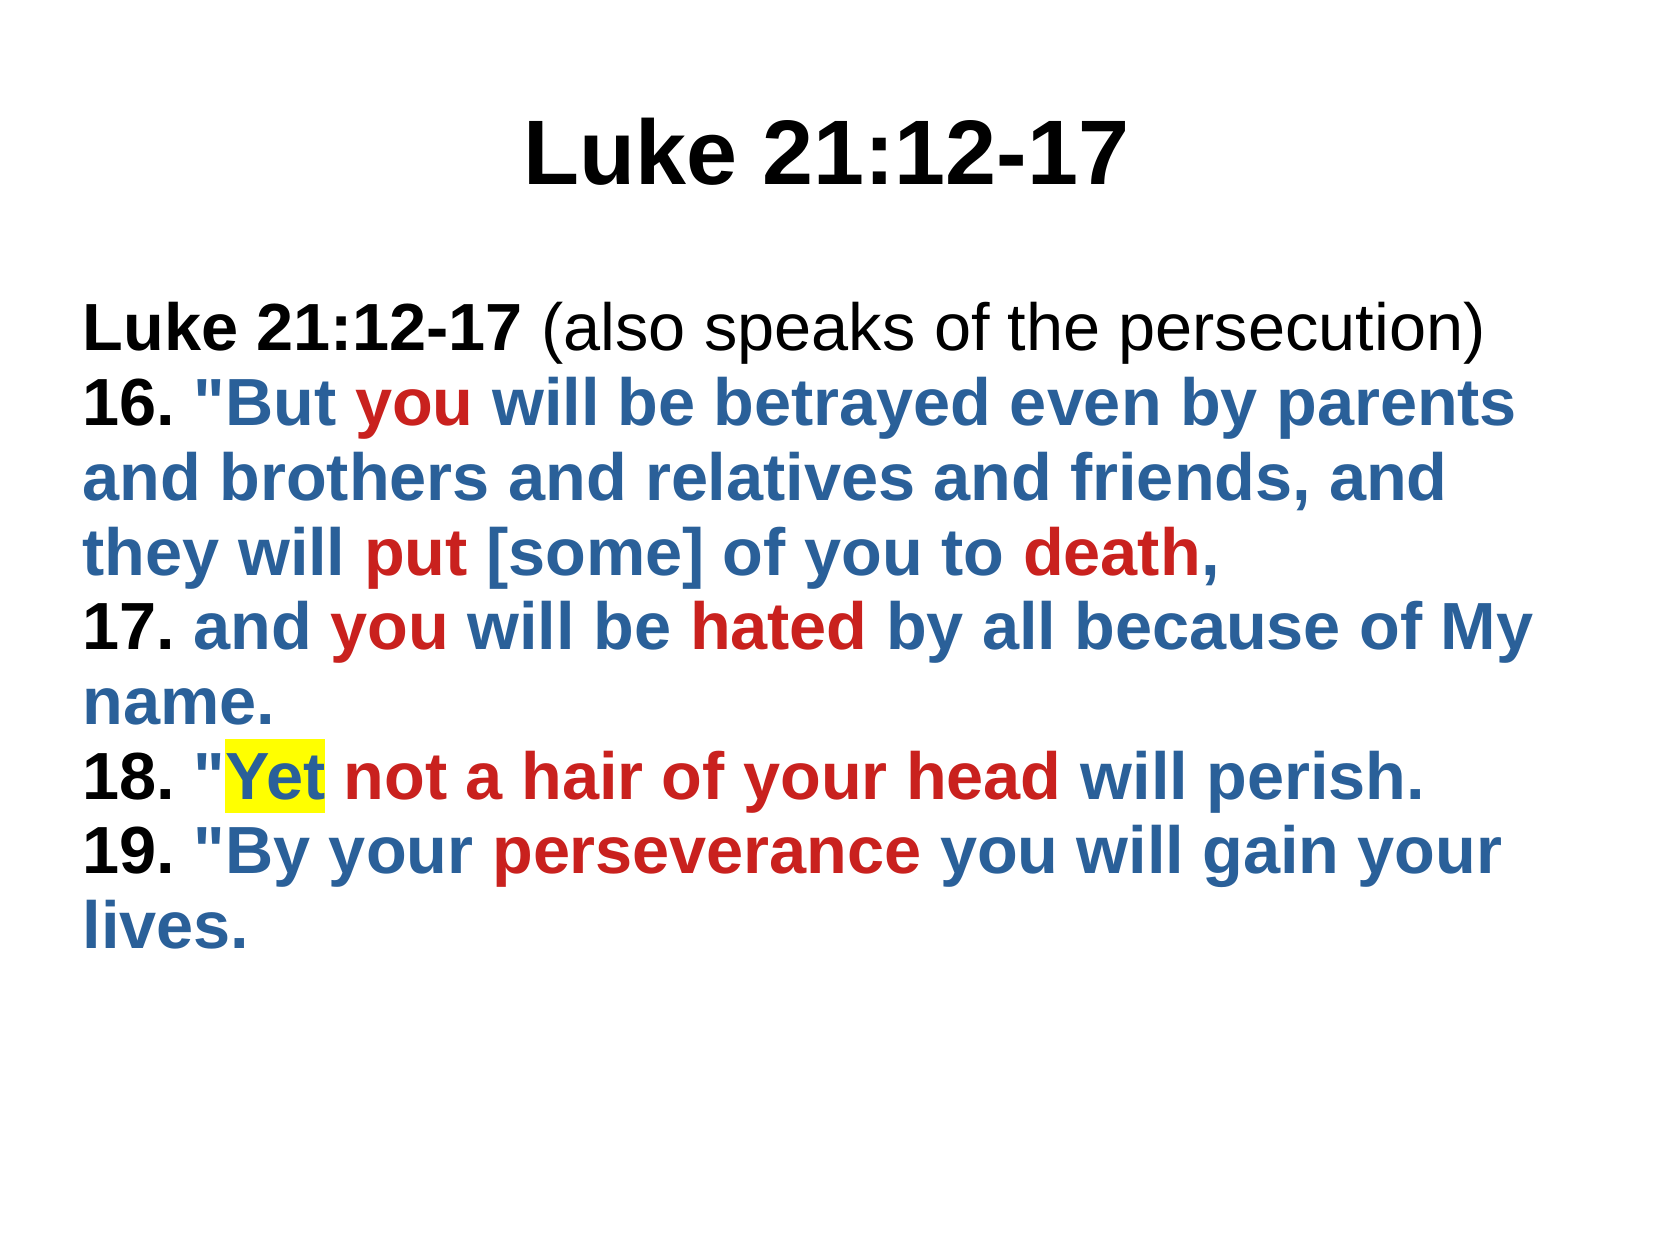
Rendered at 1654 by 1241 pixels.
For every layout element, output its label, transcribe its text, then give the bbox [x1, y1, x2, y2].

list Luke 21:12-17 (also speaks of the persecution) 16. "But you will be betrayed even by parents and brothers and relatives and friends, and they will put [some] of you to death, 17. and you will be hated by all because of My name. 18. "Yet not a hair of your head will perish. 19. "By your perseverance you will gain your lives. [82, 290, 1571, 1010]
title Luke 21:12-17 [82, 49, 1571, 257]
